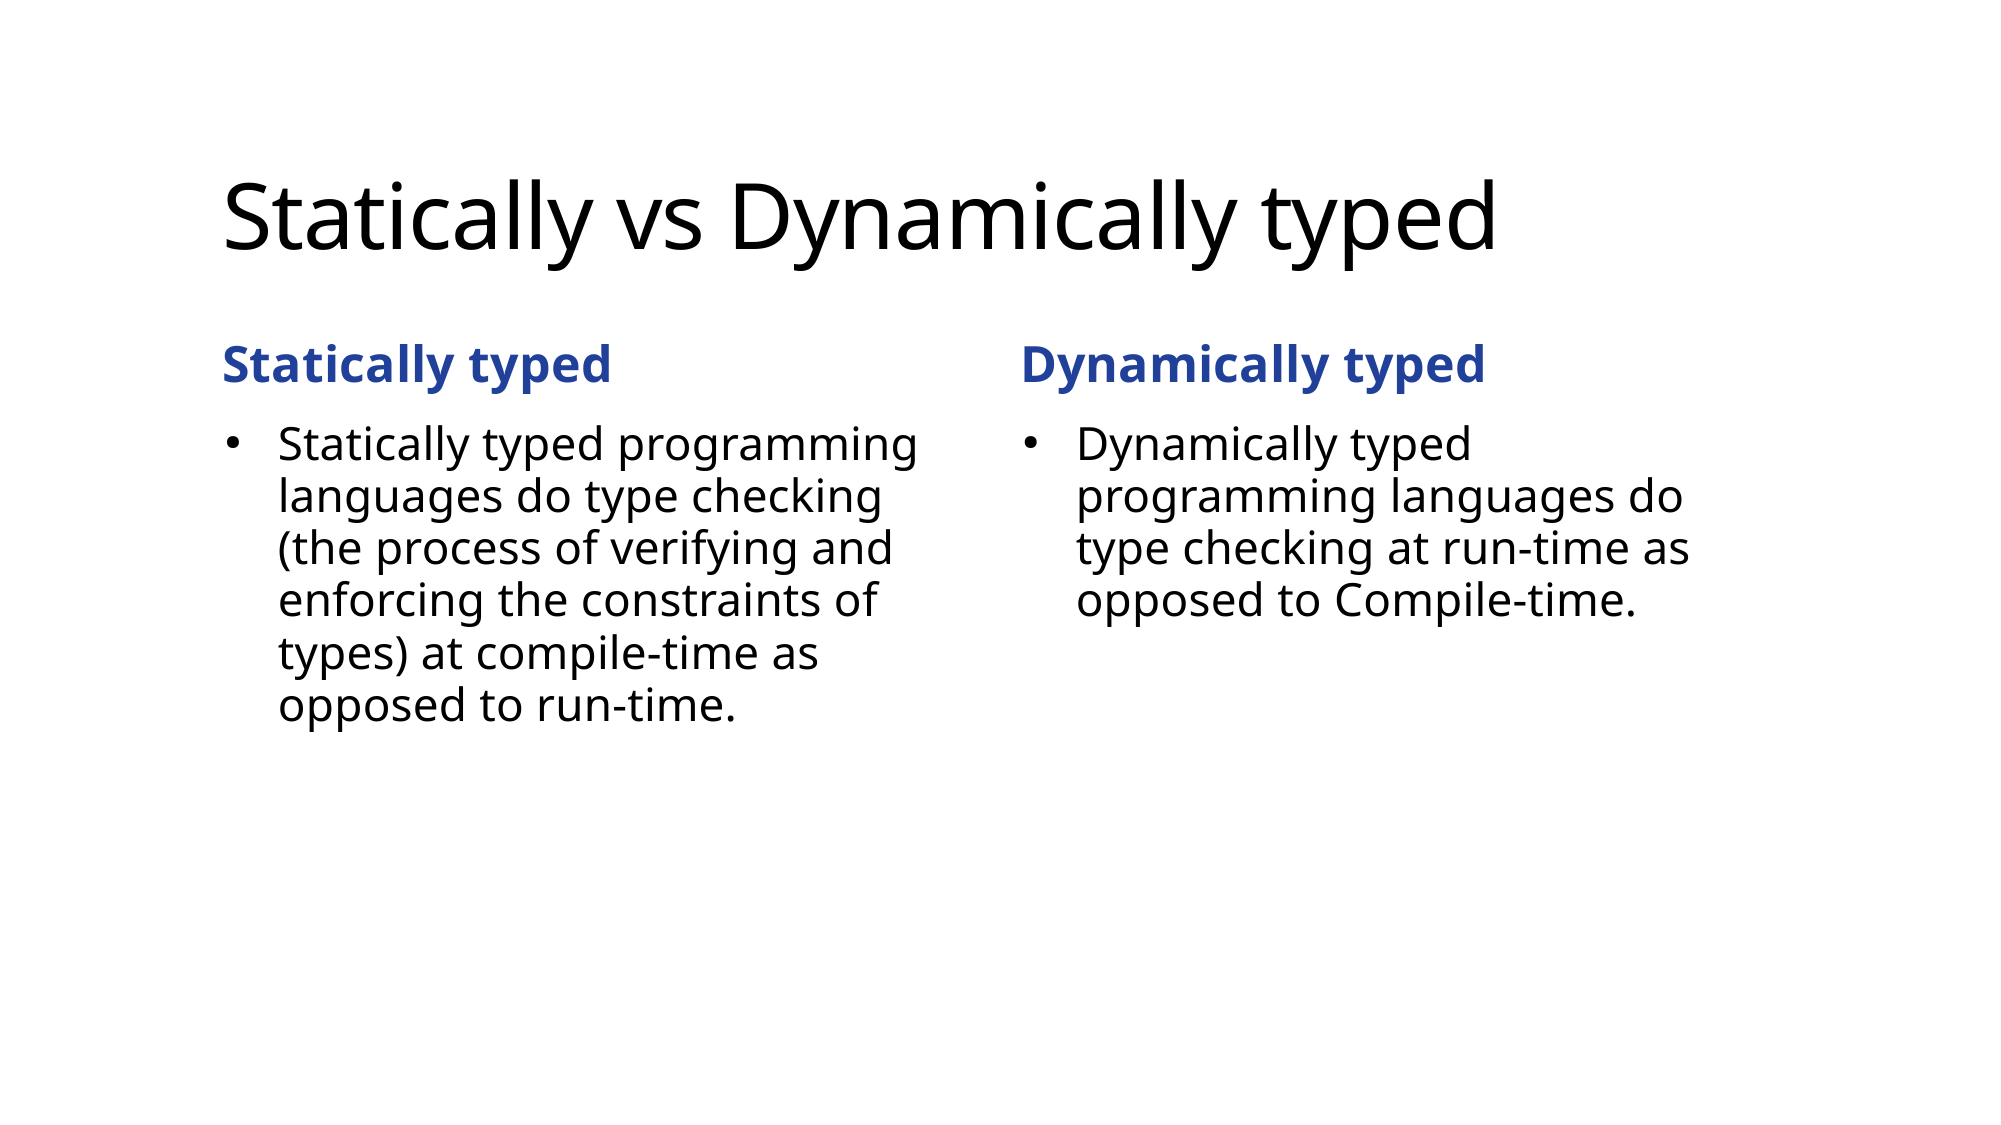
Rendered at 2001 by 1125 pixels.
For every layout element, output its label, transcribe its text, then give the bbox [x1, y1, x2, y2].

list Statically typed programming languages do type checking (the process of verifying and enforcing the constraints of types) at compile-time as opposed to run-time. [206, 411, 942, 1013]
title Statically vs Dynamically typed [206, 60, 1797, 278]
list Dynamically typed programming languages do type checking at run-time as opposed to Compile-time. [1005, 411, 1740, 1013]
list Dynamically typed [1005, 281, 1740, 402]
list Statically typed [206, 281, 942, 402]
